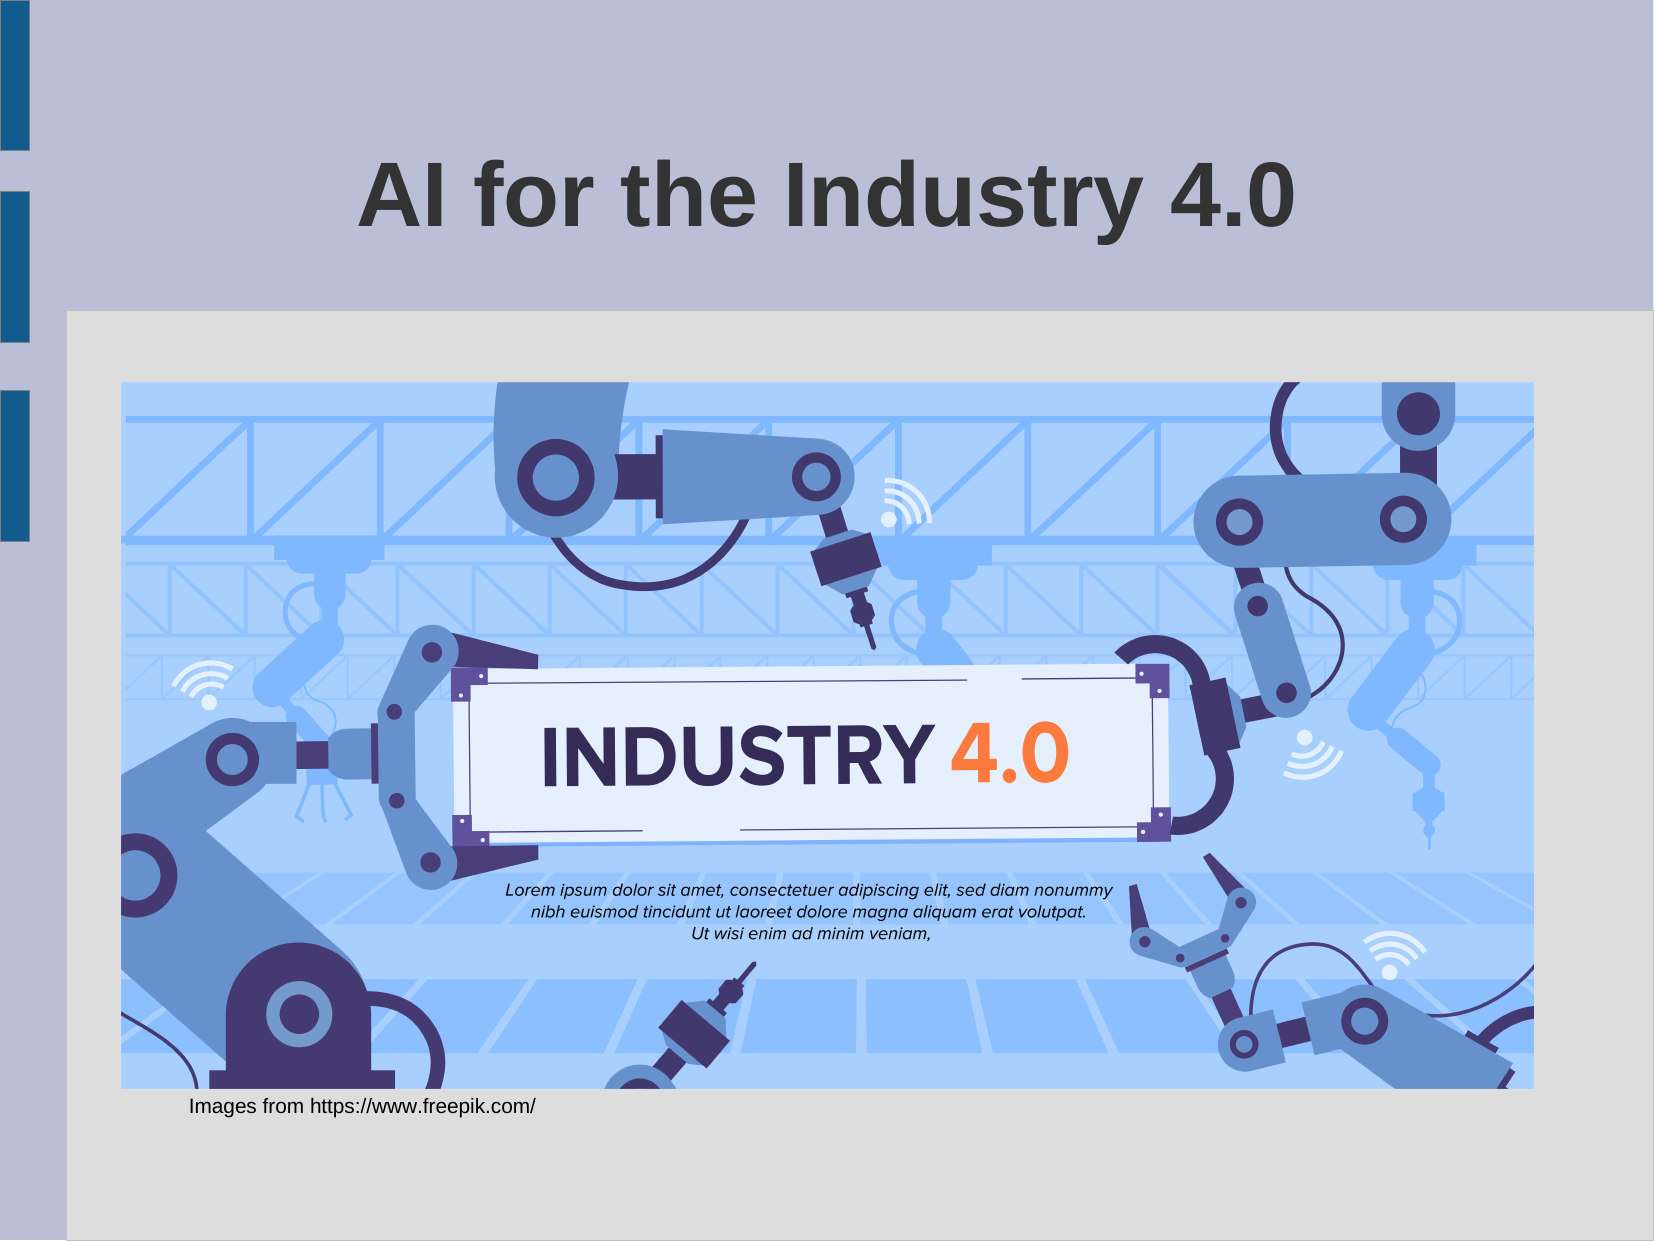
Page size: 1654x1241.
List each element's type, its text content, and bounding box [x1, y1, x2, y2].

text_box Images from https://www.freepik.com/ [118, 1094, 1305, 1170]
picture [121, 382, 1534, 1089]
title AI for the Industry 4.0 [121, 91, 1534, 299]
